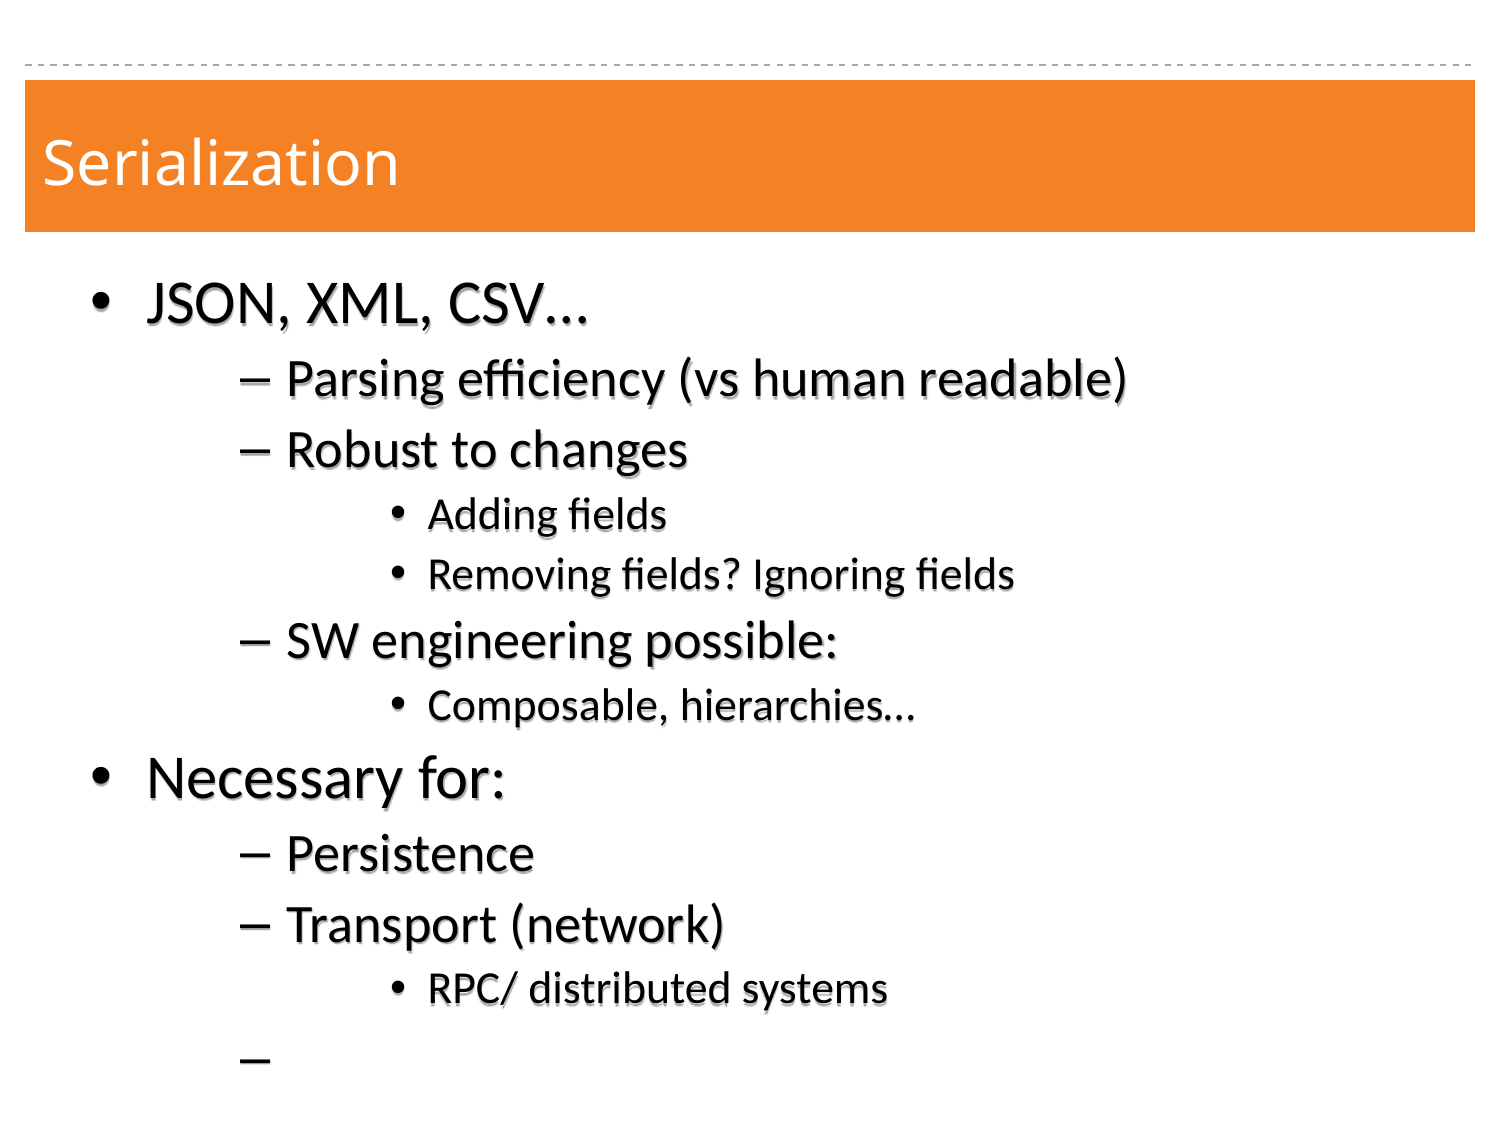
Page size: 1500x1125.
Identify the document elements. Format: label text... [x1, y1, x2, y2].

text_box [25, 80, 1475, 232]
text_box Serialization [27, 108, 1473, 231]
list JSON, XML, CSV… Parsing efficiency (vs human readable) Robust to changes Adding fields Removing fields? Ignoring fields SW engineering possible: Composable, hierarchies… Necessary for: Persistence Transport (network) RPC/ distributed systems [75, 262, 1426, 1053]
